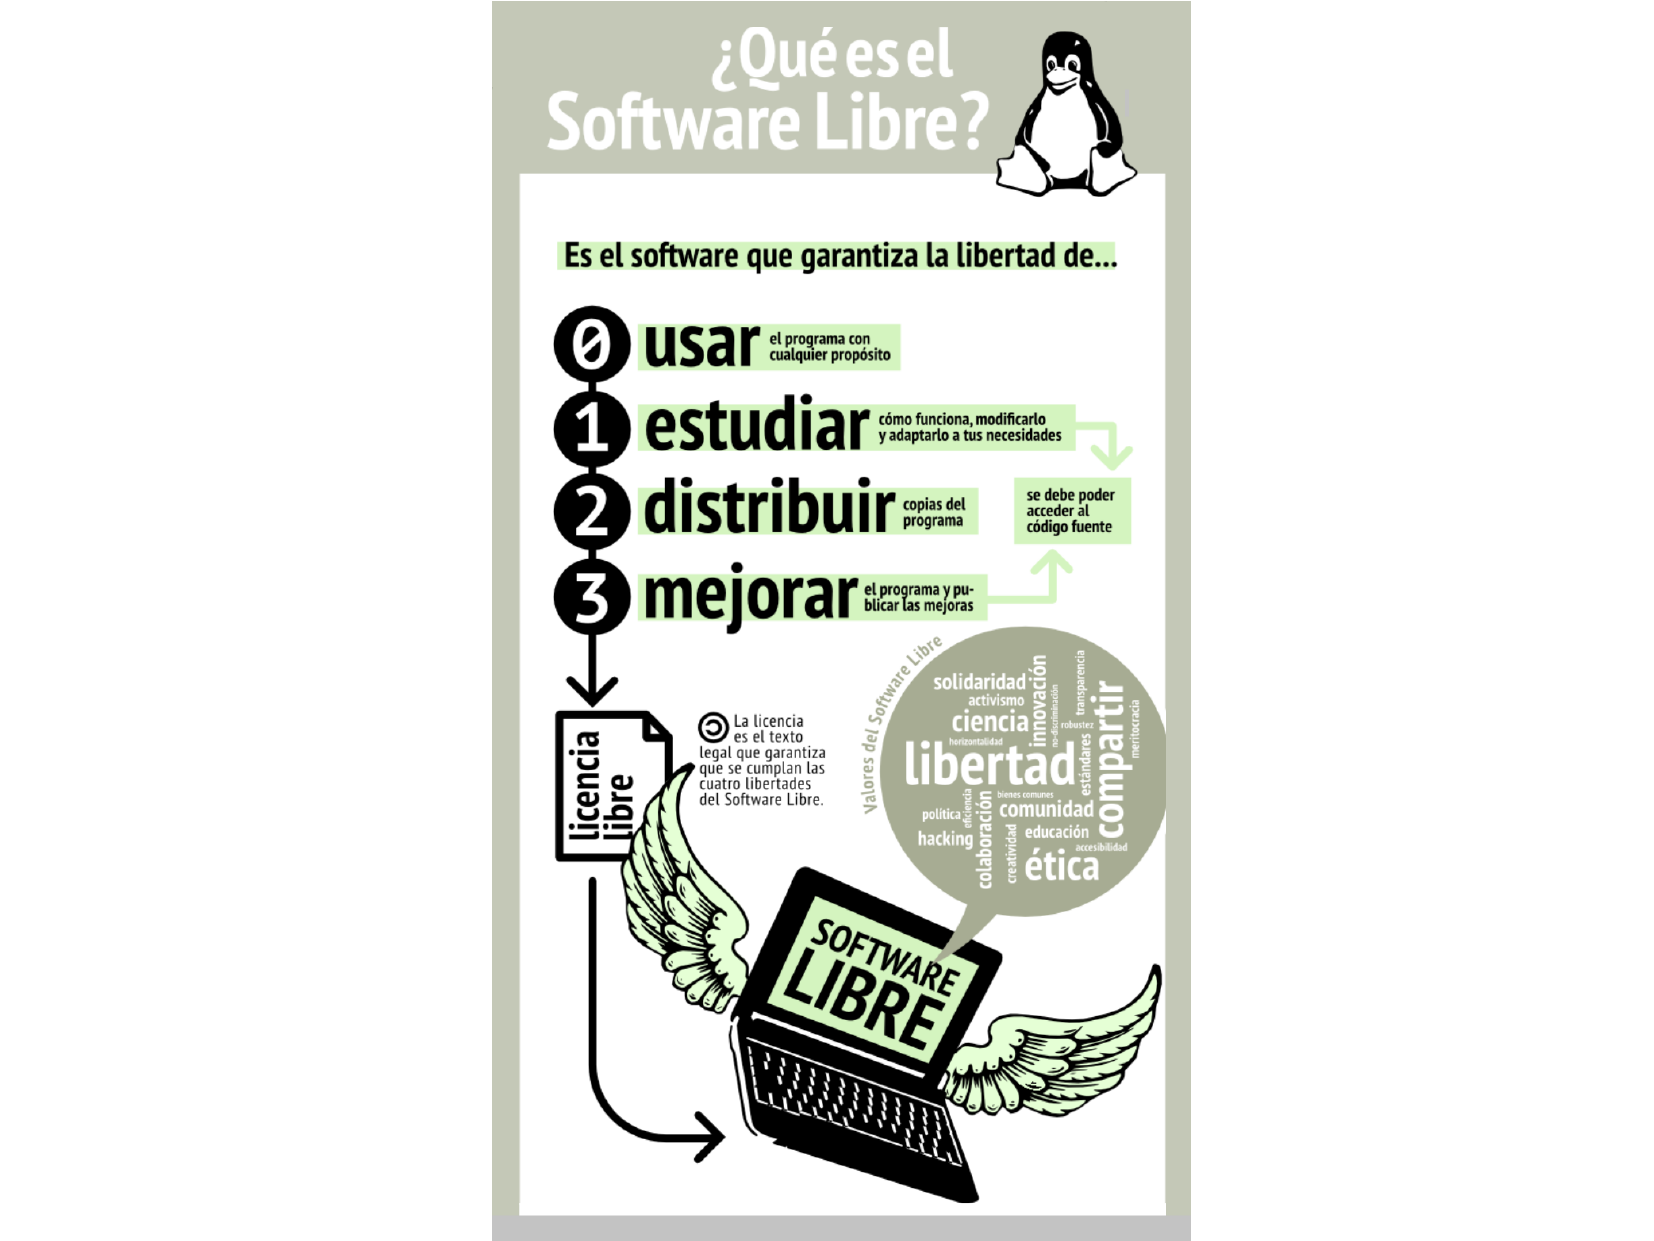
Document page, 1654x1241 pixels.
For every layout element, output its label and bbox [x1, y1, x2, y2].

picture [492, 1, 1191, 1241]
